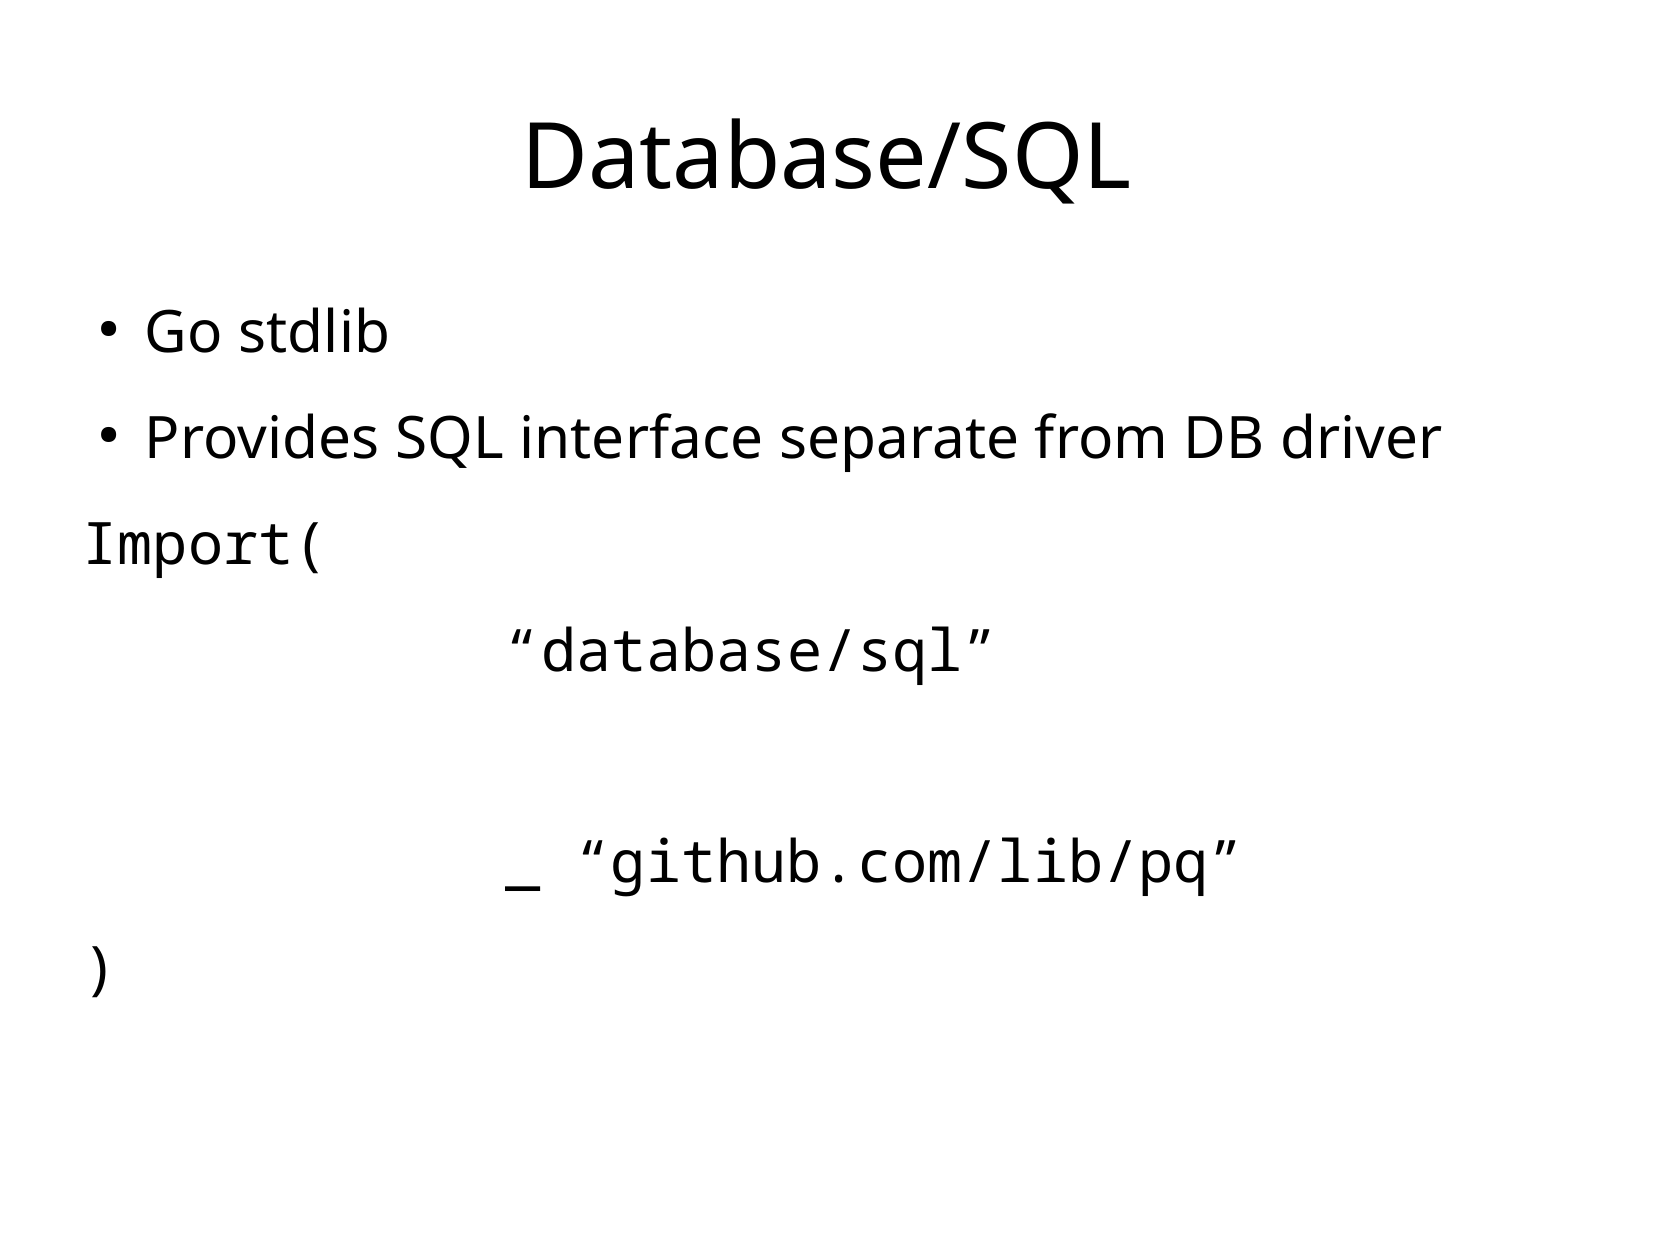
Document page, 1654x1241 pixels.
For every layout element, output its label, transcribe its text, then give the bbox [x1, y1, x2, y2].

list Go stdlib Provides SQL interface separate from DB driver Import( “database/sql” _ “github.com/lib/pq” ) [82, 290, 1571, 1010]
title Database/SQL [82, 49, 1571, 257]
